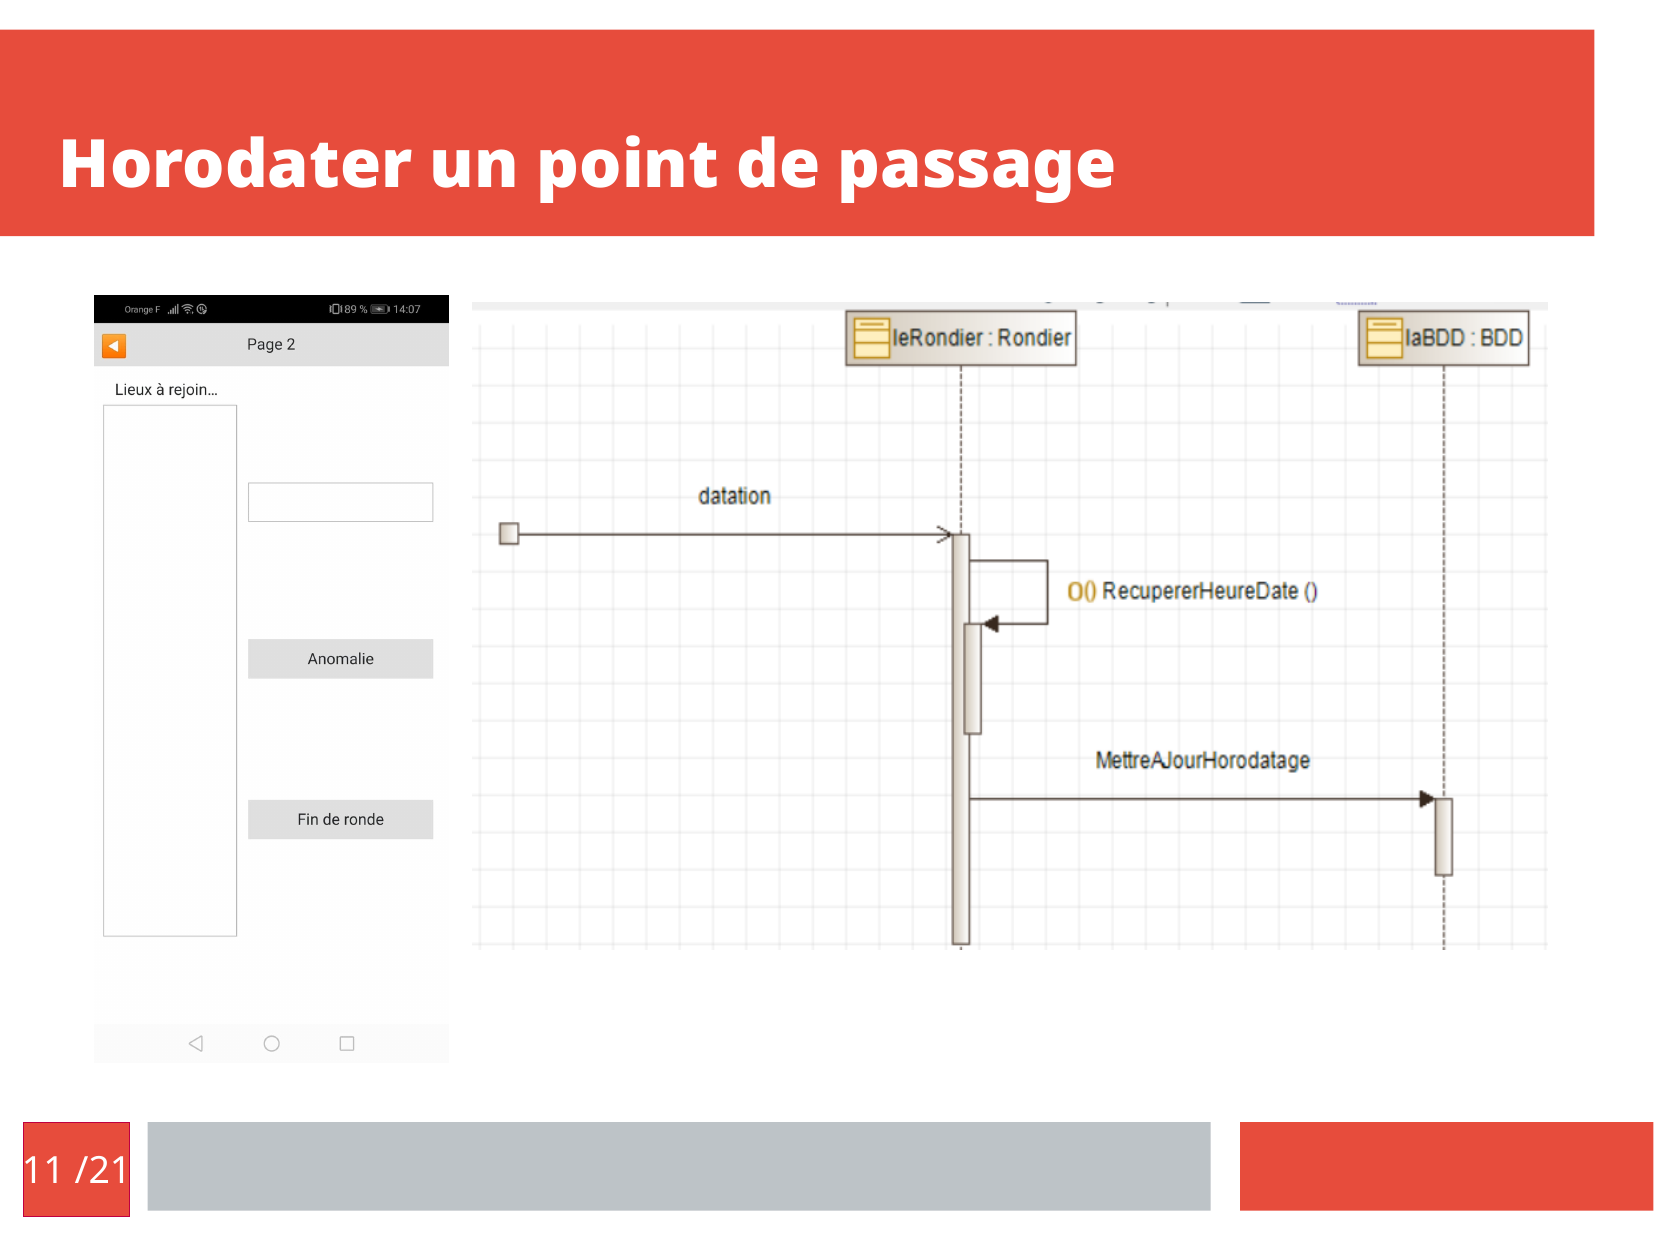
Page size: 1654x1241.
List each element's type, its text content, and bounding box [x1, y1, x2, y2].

text_box <numéro> /21 [23, 1122, 130, 1217]
picture [472, 302, 1548, 950]
picture [94, 295, 449, 1063]
title Horodater un point de passage [59, 59, 1595, 207]
